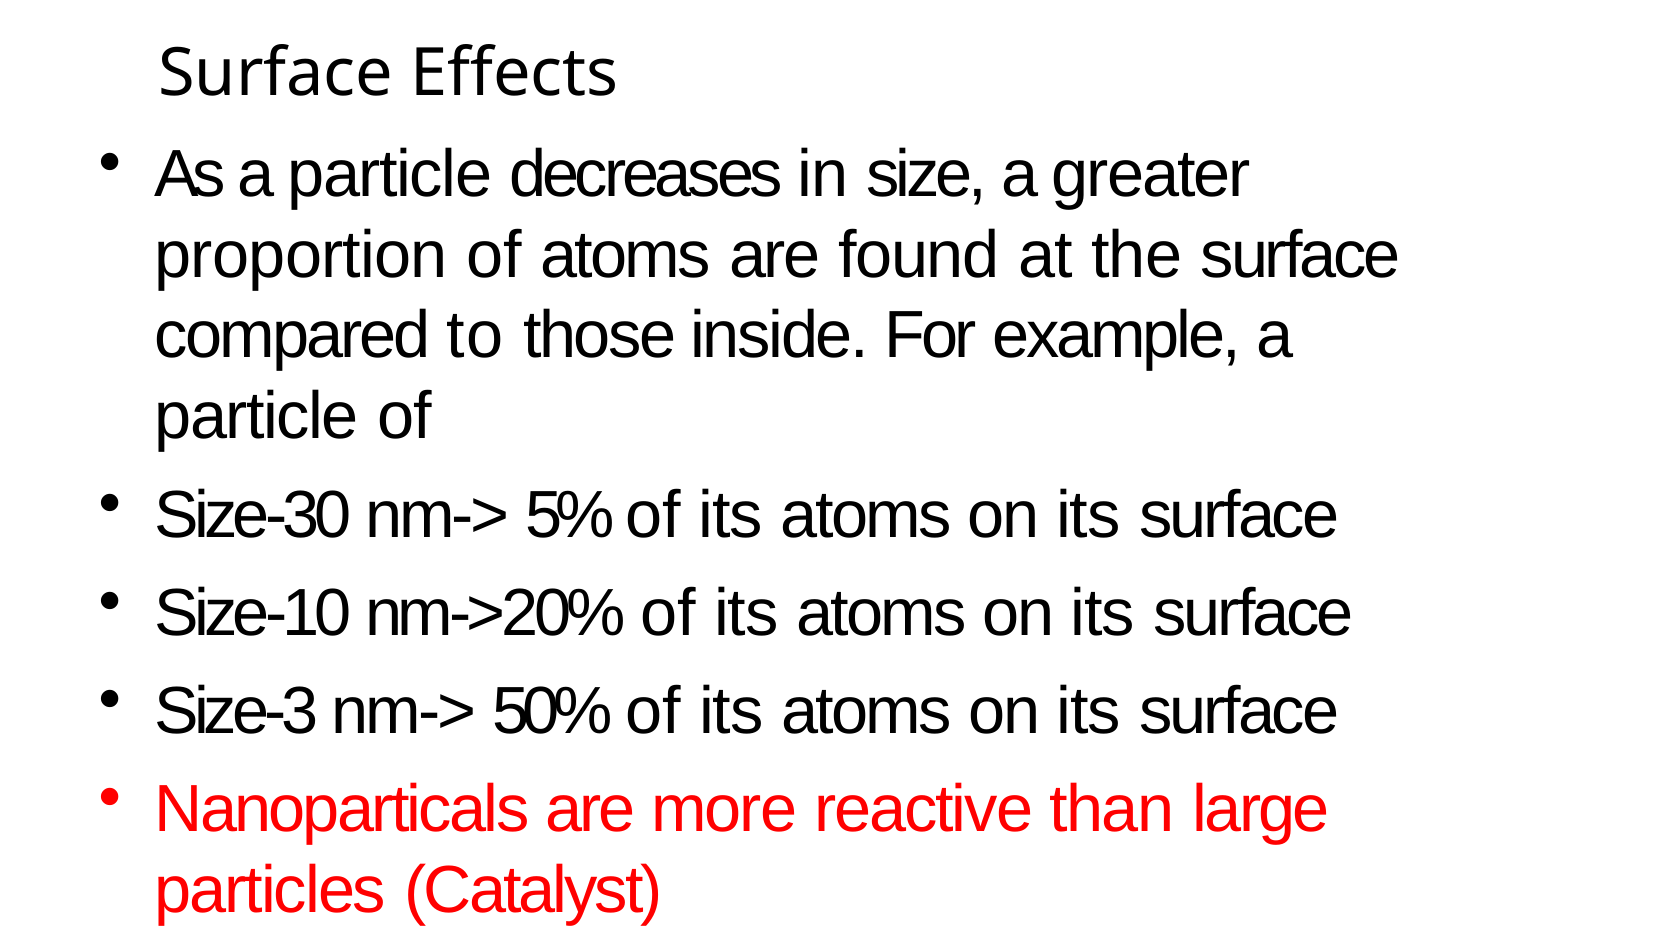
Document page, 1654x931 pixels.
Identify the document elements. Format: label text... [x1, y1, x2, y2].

text_box Surface Effects As a particle decreases in size, a greater proportion of atoms are found at the surface compared to those inside. For example, a particle of Size-30 nm-> 5% of its atoms on its surface Size-10 nm->20% of its atoms on its surface Size-3 nm-> 50% of its atoms on its surface Nanoparticals are more reactive than large particles (Catalyst) [96, 5, 1502, 926]
